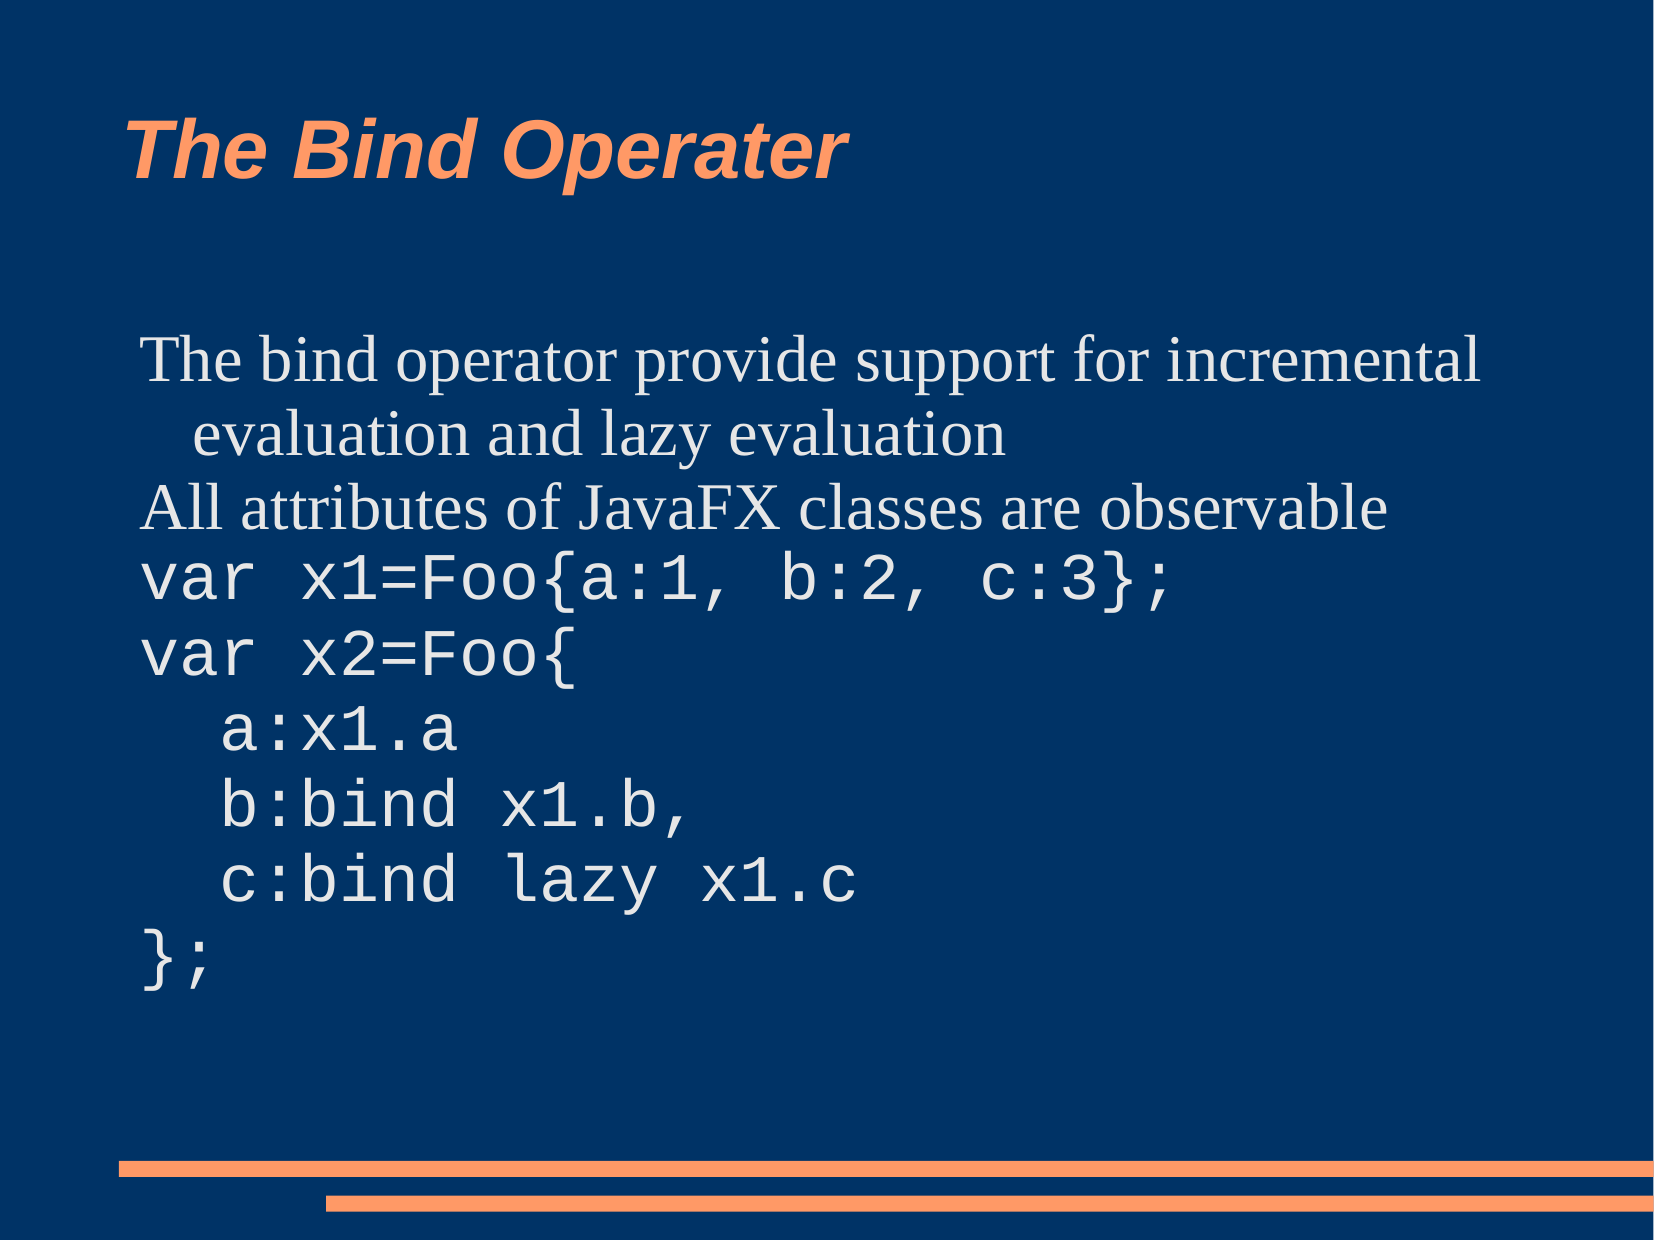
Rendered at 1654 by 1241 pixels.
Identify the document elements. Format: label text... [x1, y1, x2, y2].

title The Bind Operater [121, 46, 1534, 254]
list The bind operator provide support for incremental evaluation and lazy evaluation All attributes of JavaFX classes are observable var x1=Foo{a:1, b:2, c:3}; var x2=Foo{ a:x1.a b:bind x1.b, c:bind lazy x1.c }; [121, 322, 1561, 1133]
